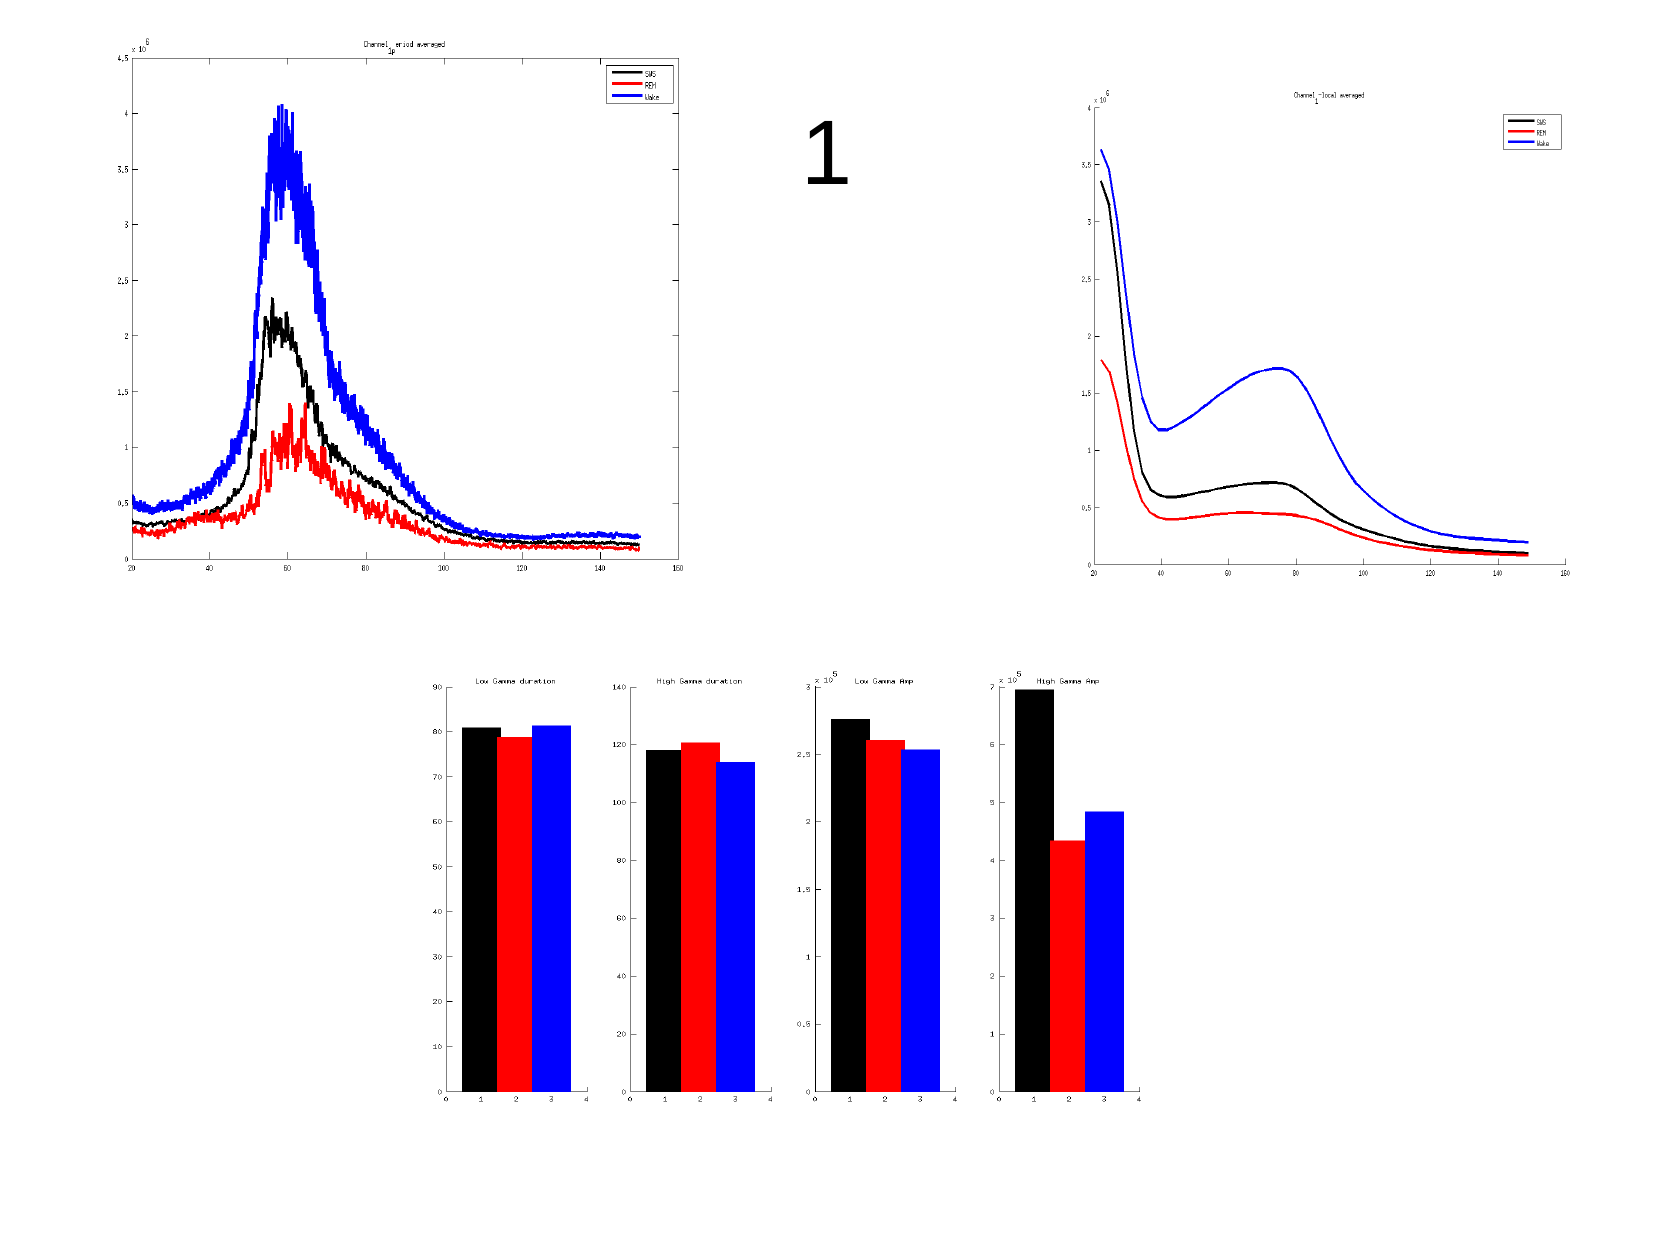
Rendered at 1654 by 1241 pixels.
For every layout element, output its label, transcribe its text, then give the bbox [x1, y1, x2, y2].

picture [1015, 65, 1623, 626]
picture [330, 649, 1224, 1146]
picture [40, 11, 745, 626]
title 1 [745, 49, 1571, 257]
